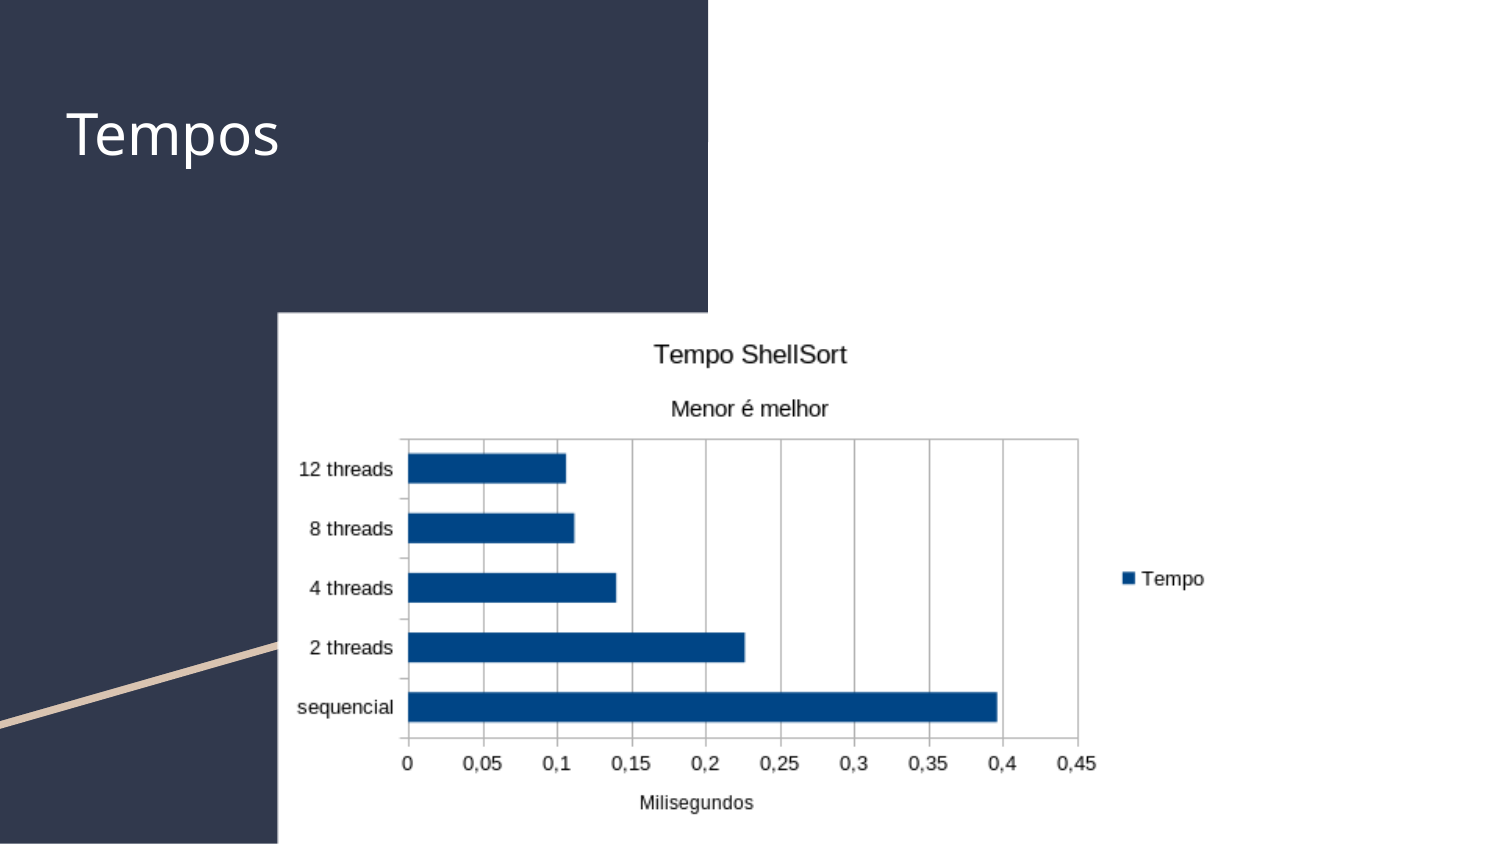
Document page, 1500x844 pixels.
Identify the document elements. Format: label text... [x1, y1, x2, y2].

title Tempos [51, 82, 660, 494]
picture [277, 312, 1223, 844]
